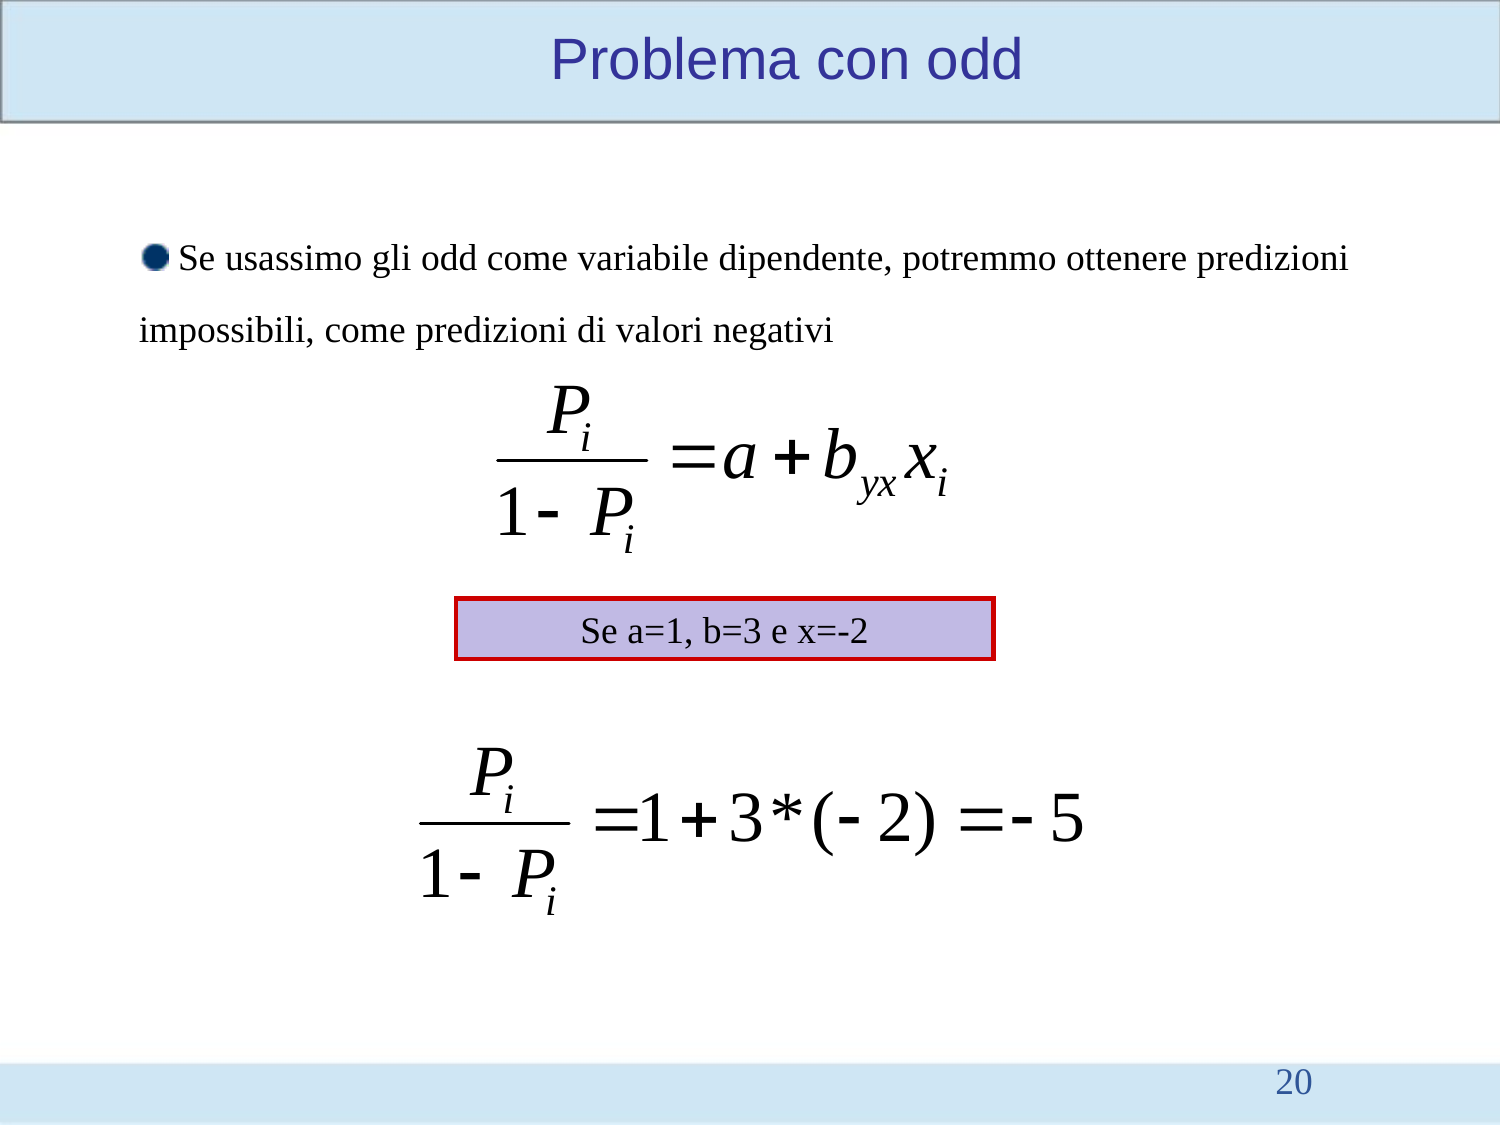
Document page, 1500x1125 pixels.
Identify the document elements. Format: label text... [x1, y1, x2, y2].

chart [408, 727, 1100, 934]
text_box Se usassimo gli odd come variabile dipendente, potremmo ottenere predizioni impossibili, come predizioni di valori negativi [123, 198, 1368, 358]
title Problema con odd [113, 0, 1463, 158]
picture [0, 0, 1500, 1125]
text_box Se a=1, b=3 e x=-2 [455, 598, 994, 659]
